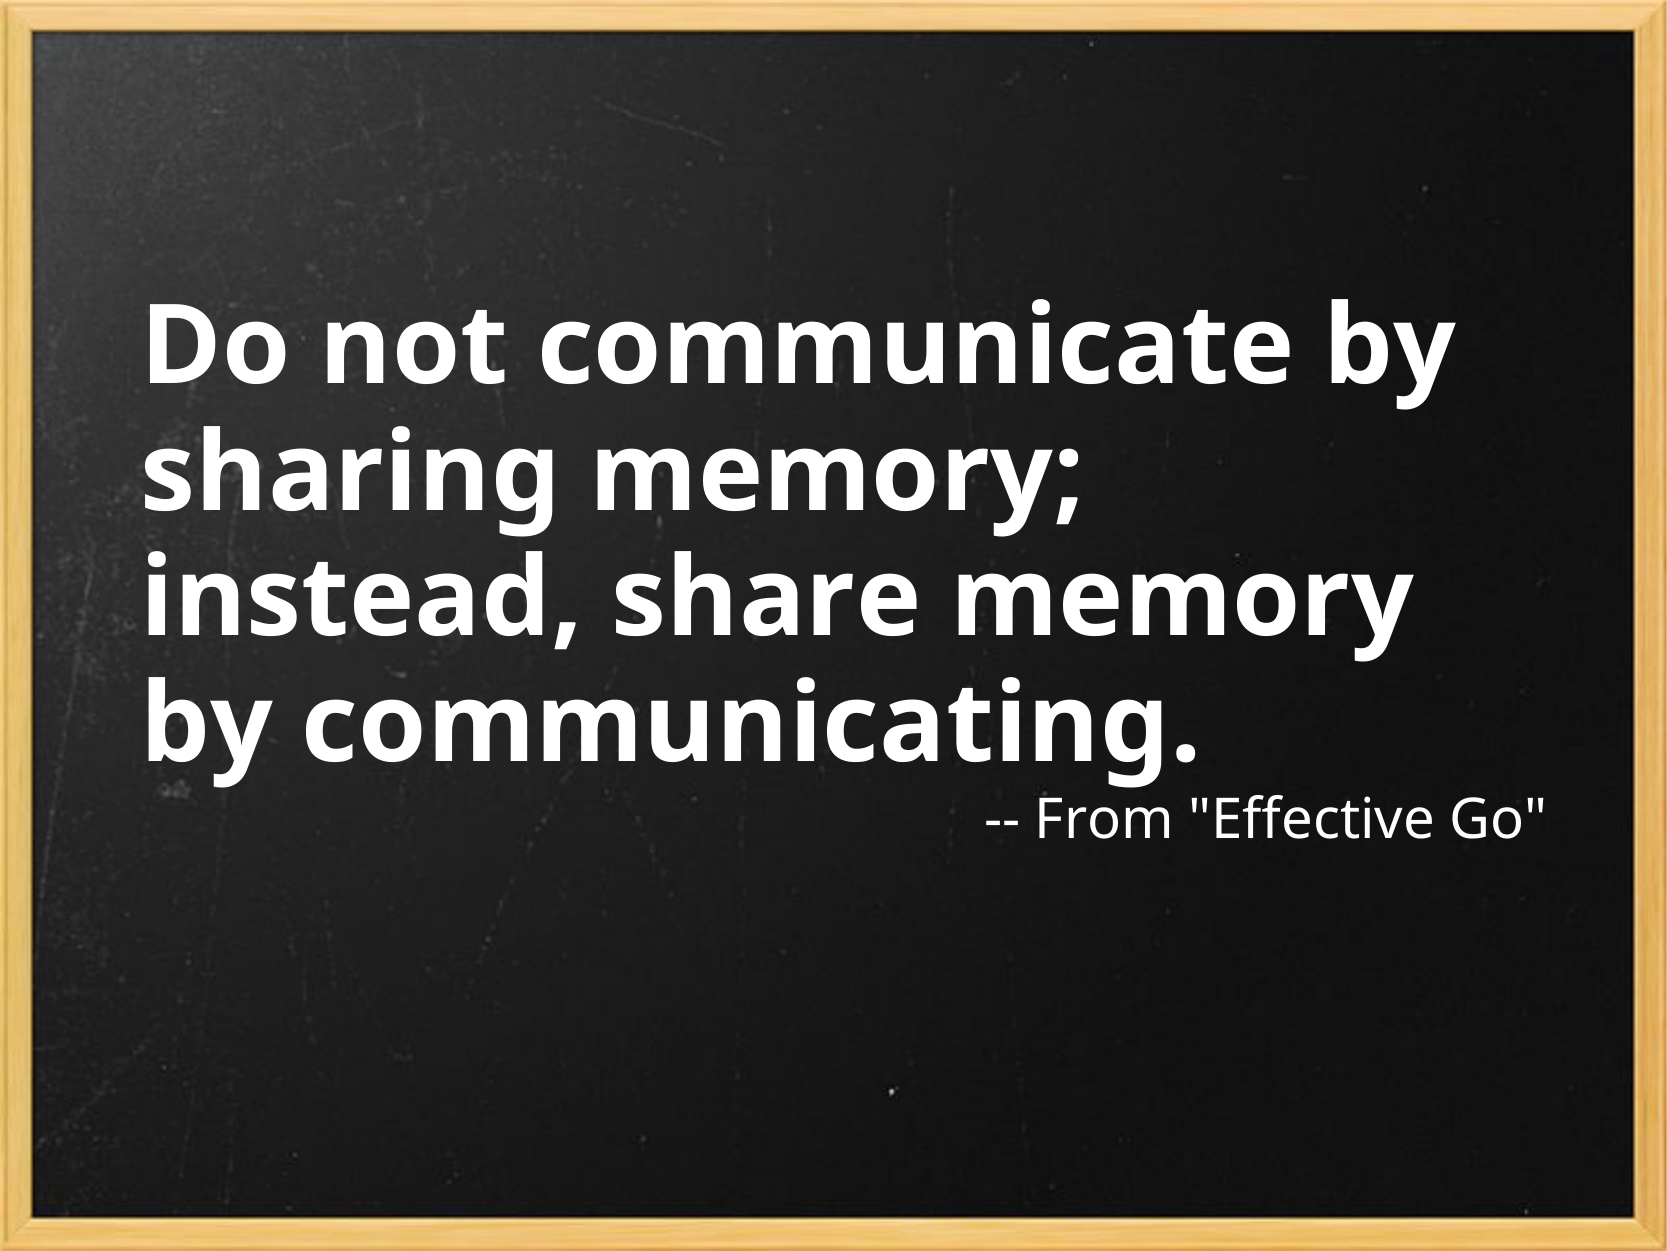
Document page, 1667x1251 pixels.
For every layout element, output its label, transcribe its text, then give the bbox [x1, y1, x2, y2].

picture [0, 0, 1667, 1251]
list Do not communicate by sharing memory; instead, share memory by communicating. -- From "Effective Go" [140, 283, 1549, 1210]
